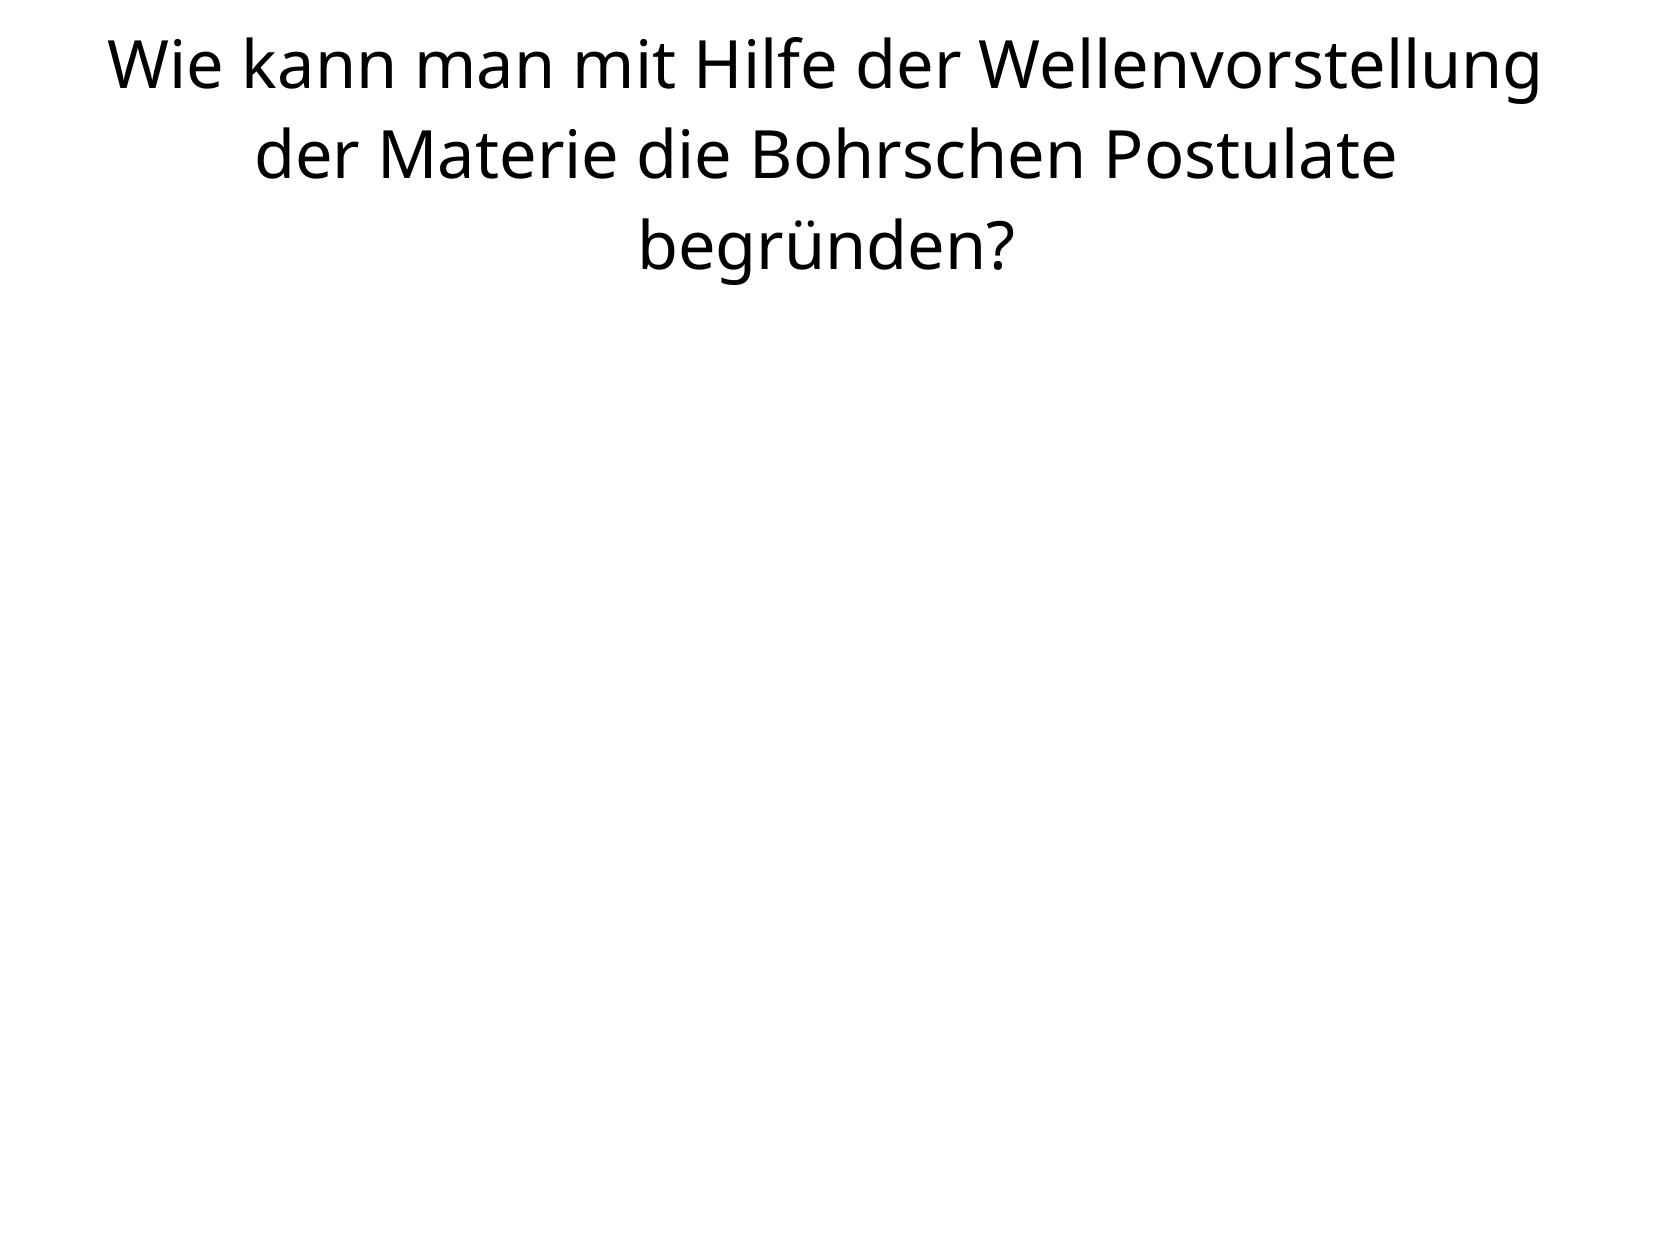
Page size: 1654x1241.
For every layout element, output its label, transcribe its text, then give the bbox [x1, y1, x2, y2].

title Wie kann man mit Hilfe der Wellenvorstellung der Materie die Bohrschen Postulate begründen? [82, 49, 1571, 257]
